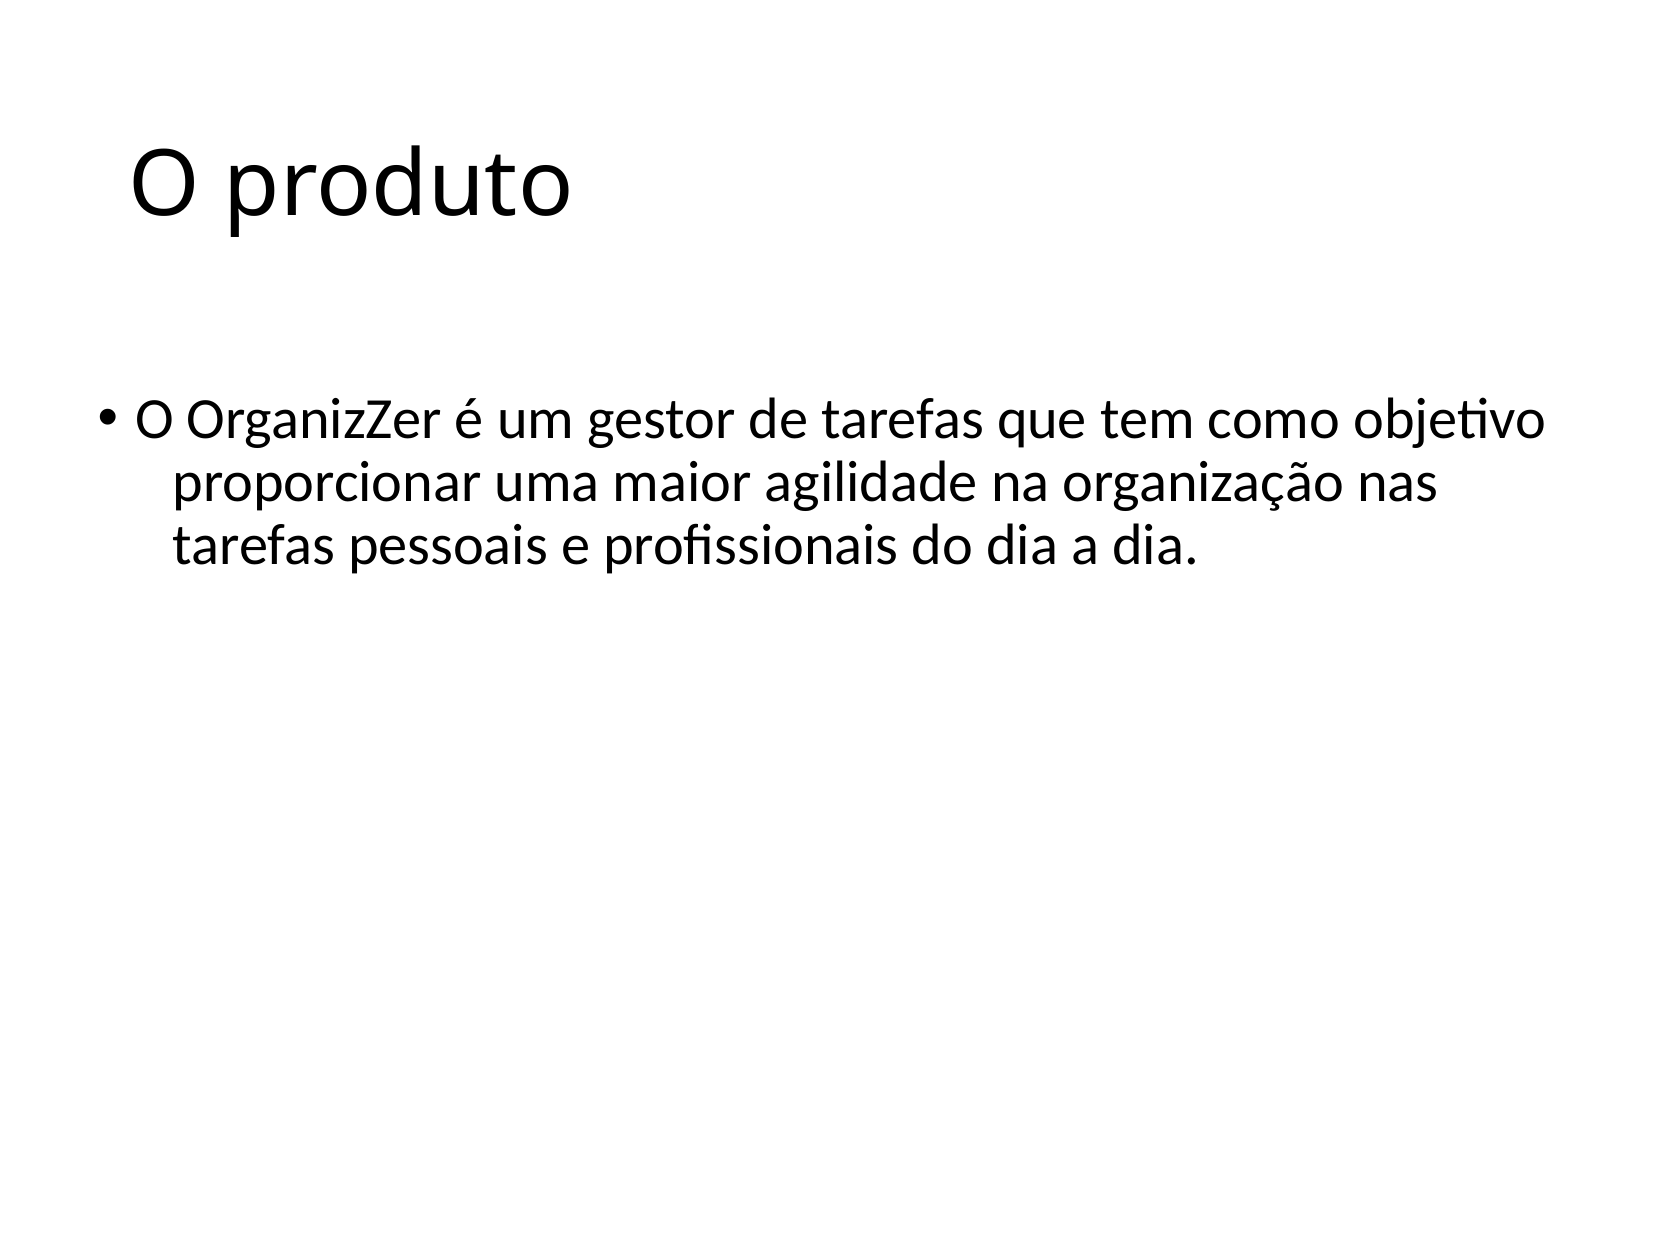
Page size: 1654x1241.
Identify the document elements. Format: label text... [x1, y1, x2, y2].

title O produto [113, 65, 1540, 290]
list O OrganizZer é um gestor de tarefas que tem como objetivo proporcionar uma maior agilidade na organização nas tarefas pessoais e profissionais do dia a dia. [82, 290, 1607, 1205]
